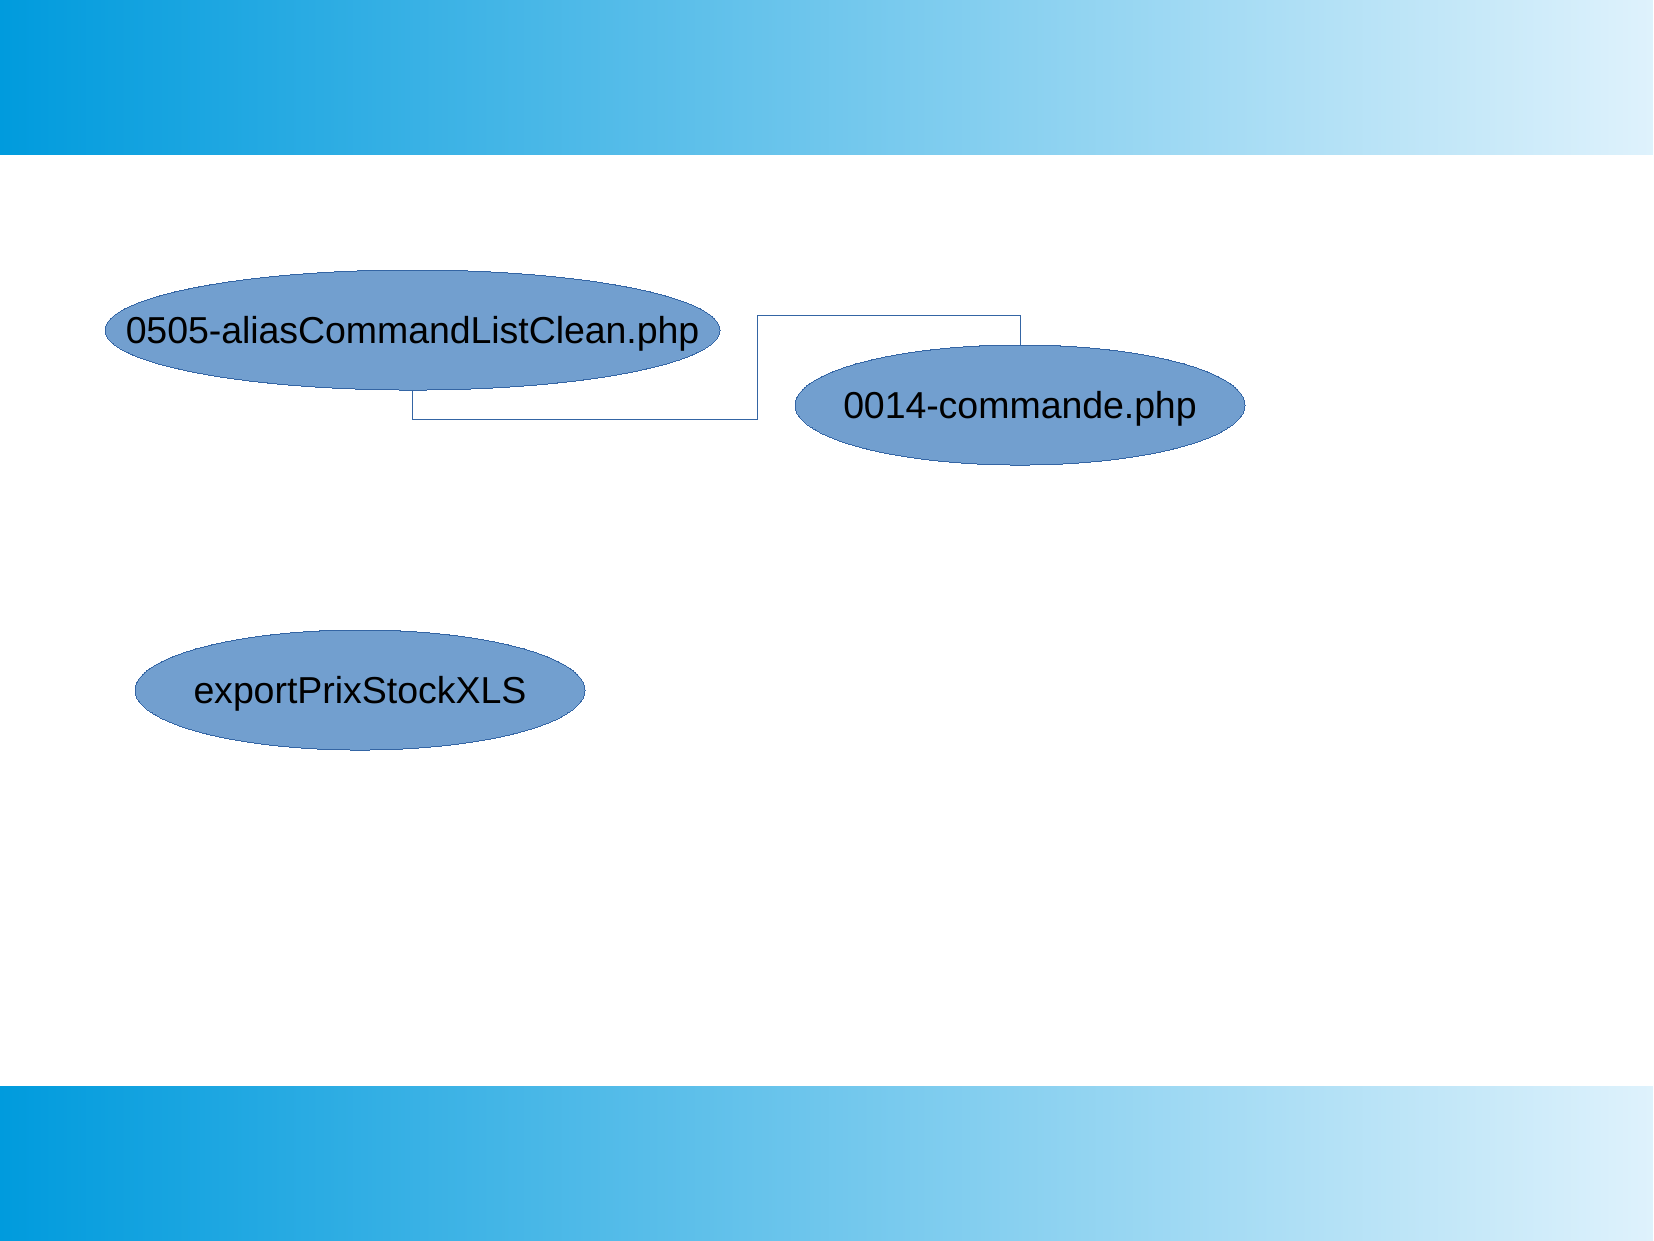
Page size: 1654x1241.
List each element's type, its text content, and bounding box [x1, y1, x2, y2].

text_box 0014-commande.php [795, 345, 1246, 466]
text_box 0505-aliasCommandListClean.php [105, 270, 721, 391]
text_box exportPrixStockXLS [135, 630, 586, 751]
